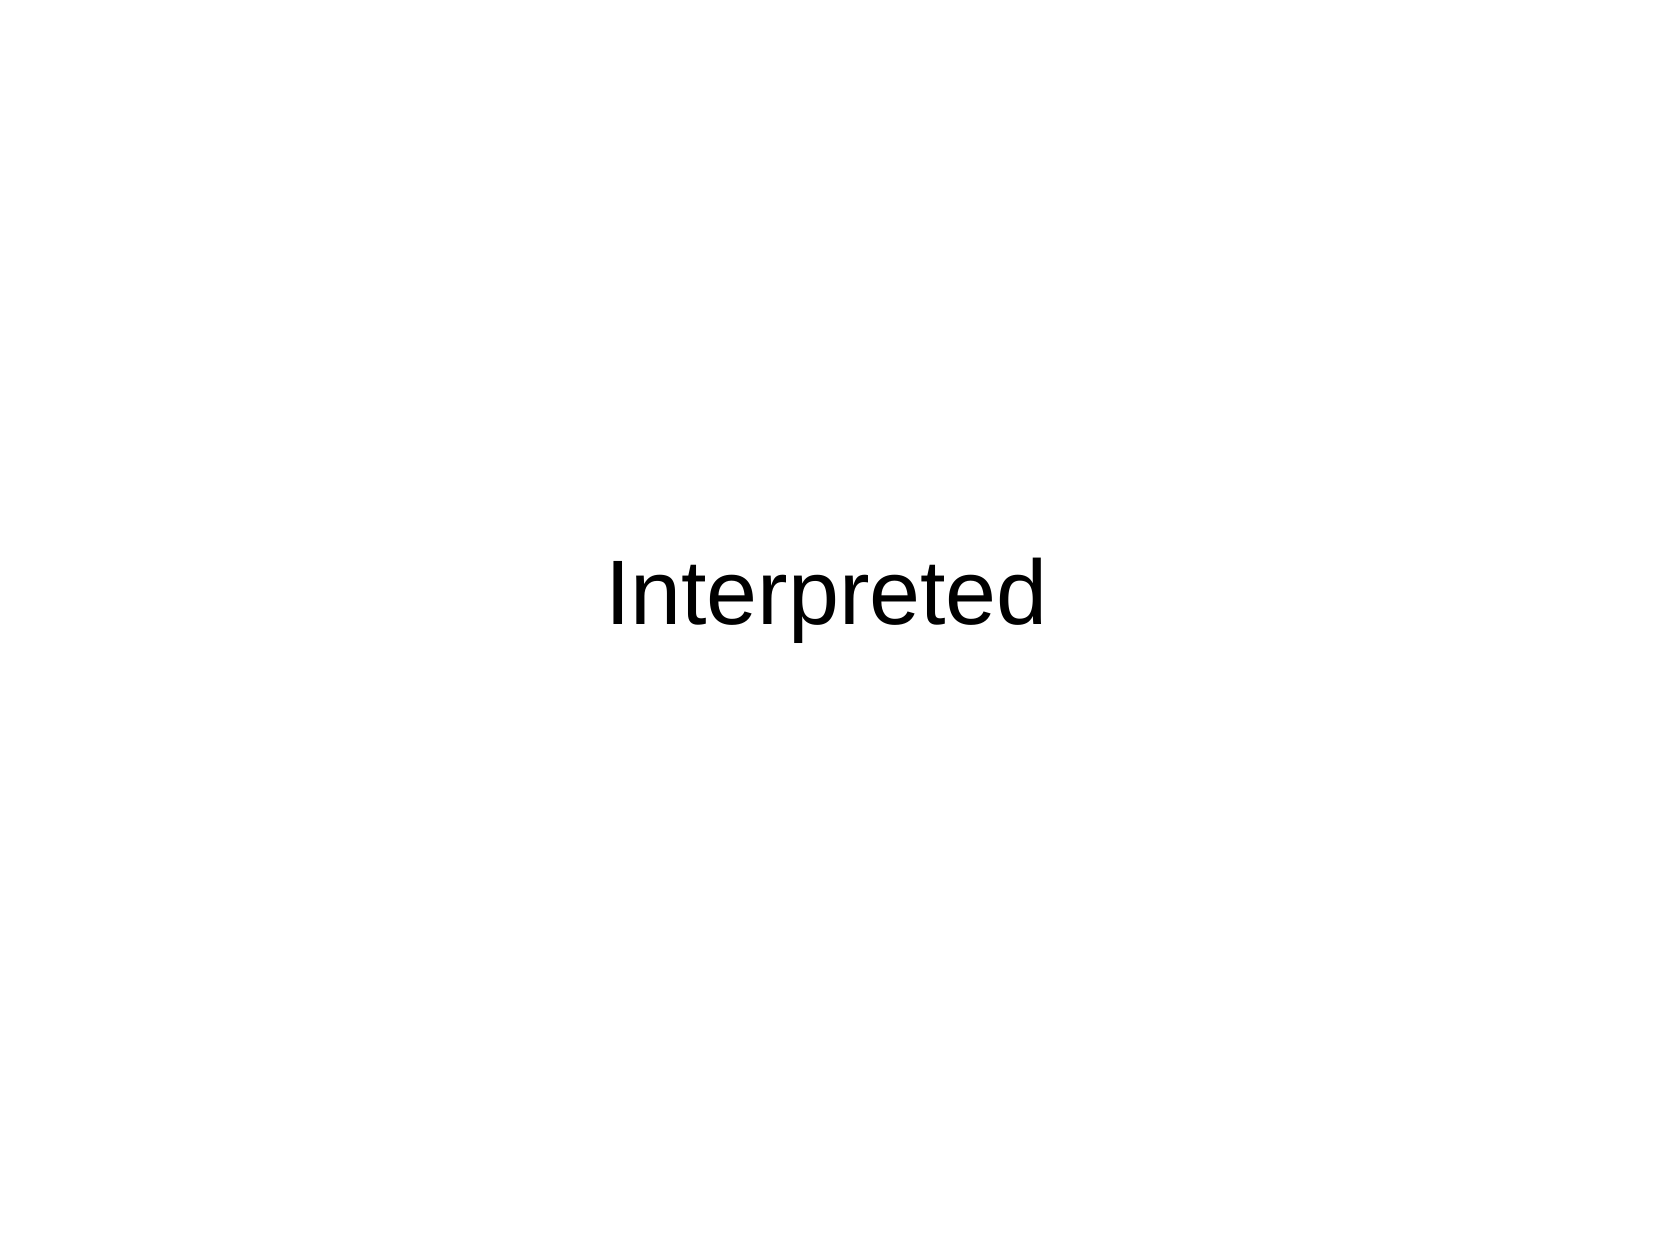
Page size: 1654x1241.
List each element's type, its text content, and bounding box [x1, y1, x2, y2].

title Interpreted [82, 489, 1571, 697]
